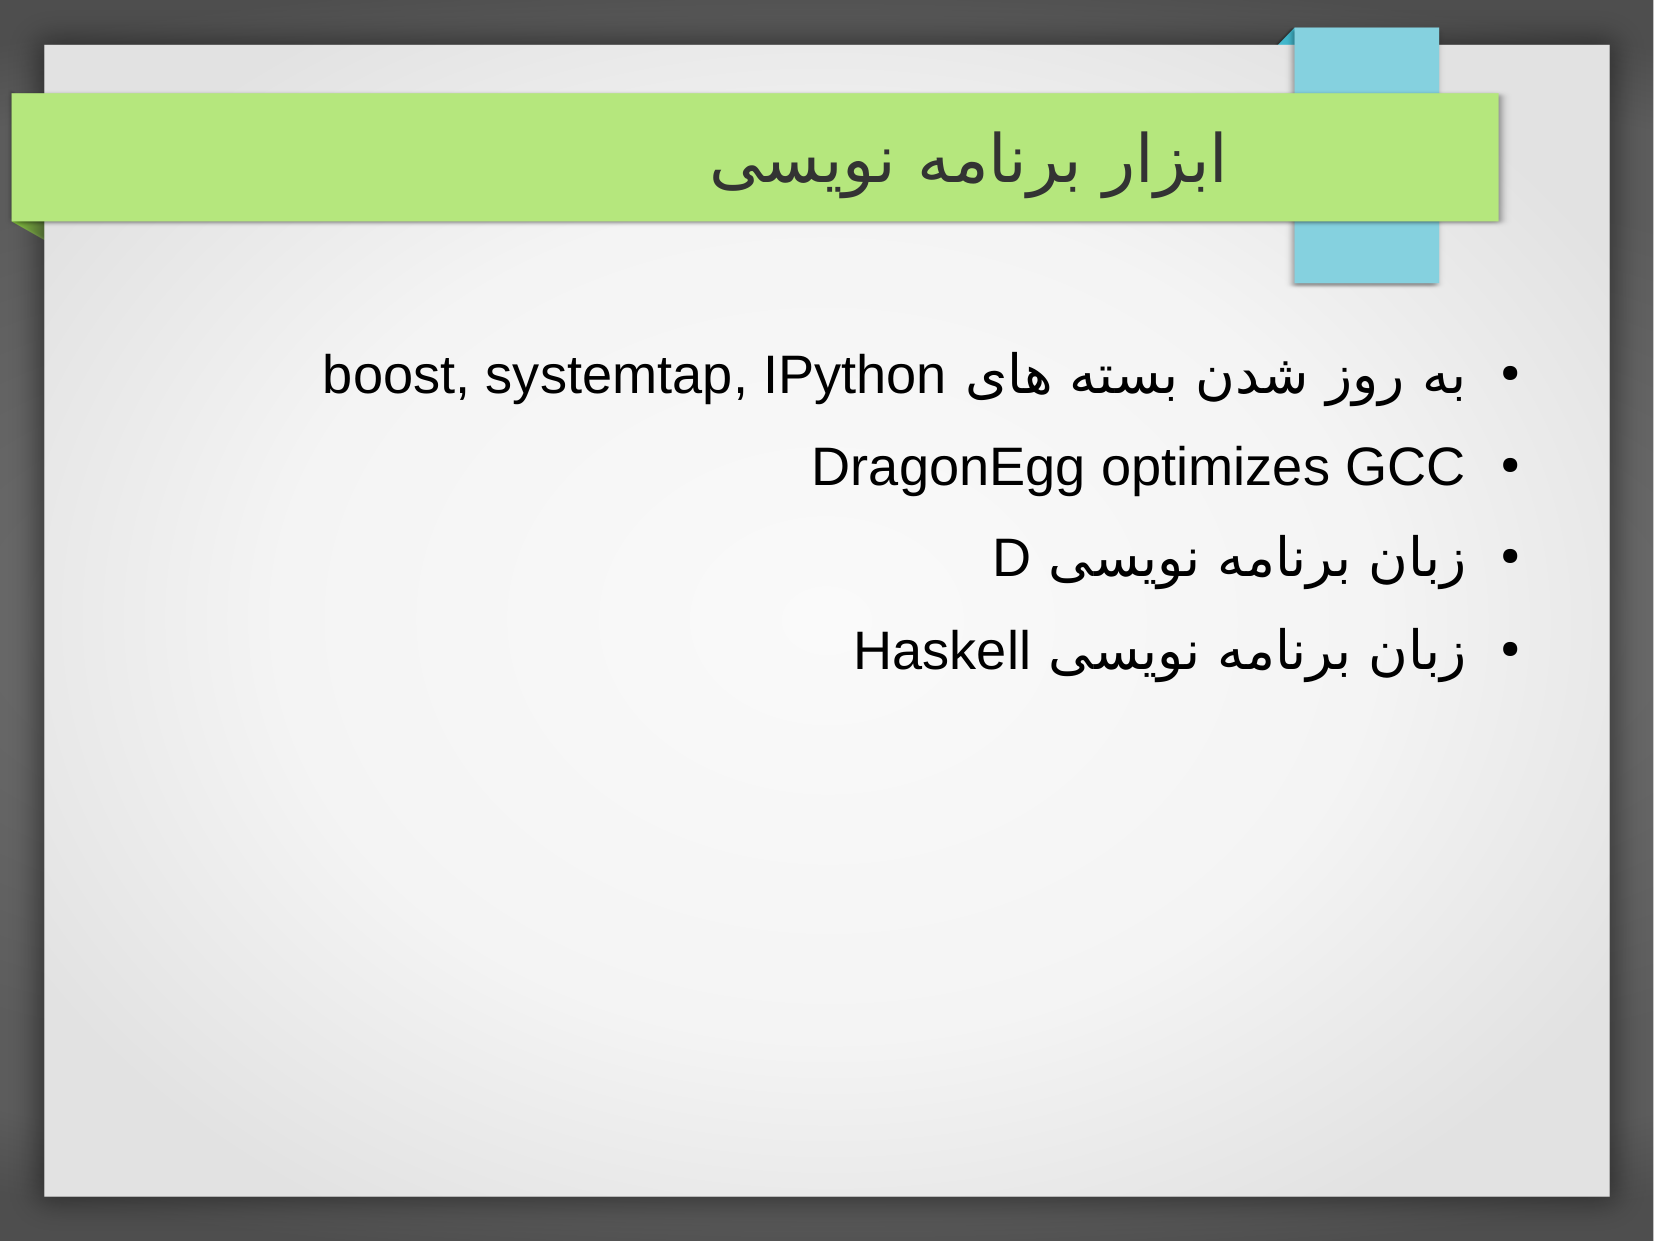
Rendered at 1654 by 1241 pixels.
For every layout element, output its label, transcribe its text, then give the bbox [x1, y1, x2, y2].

list به روز شدن بسته های boost, systemtap, IPython DragonEgg optimizes GCC زبان برنامه نویسی D زبان برنامه نویسی Haskell [82, 343, 1538, 1063]
title ابزار برنامه نویسی [70, 106, 1229, 213]
picture [0, 0, 1654, 1241]
